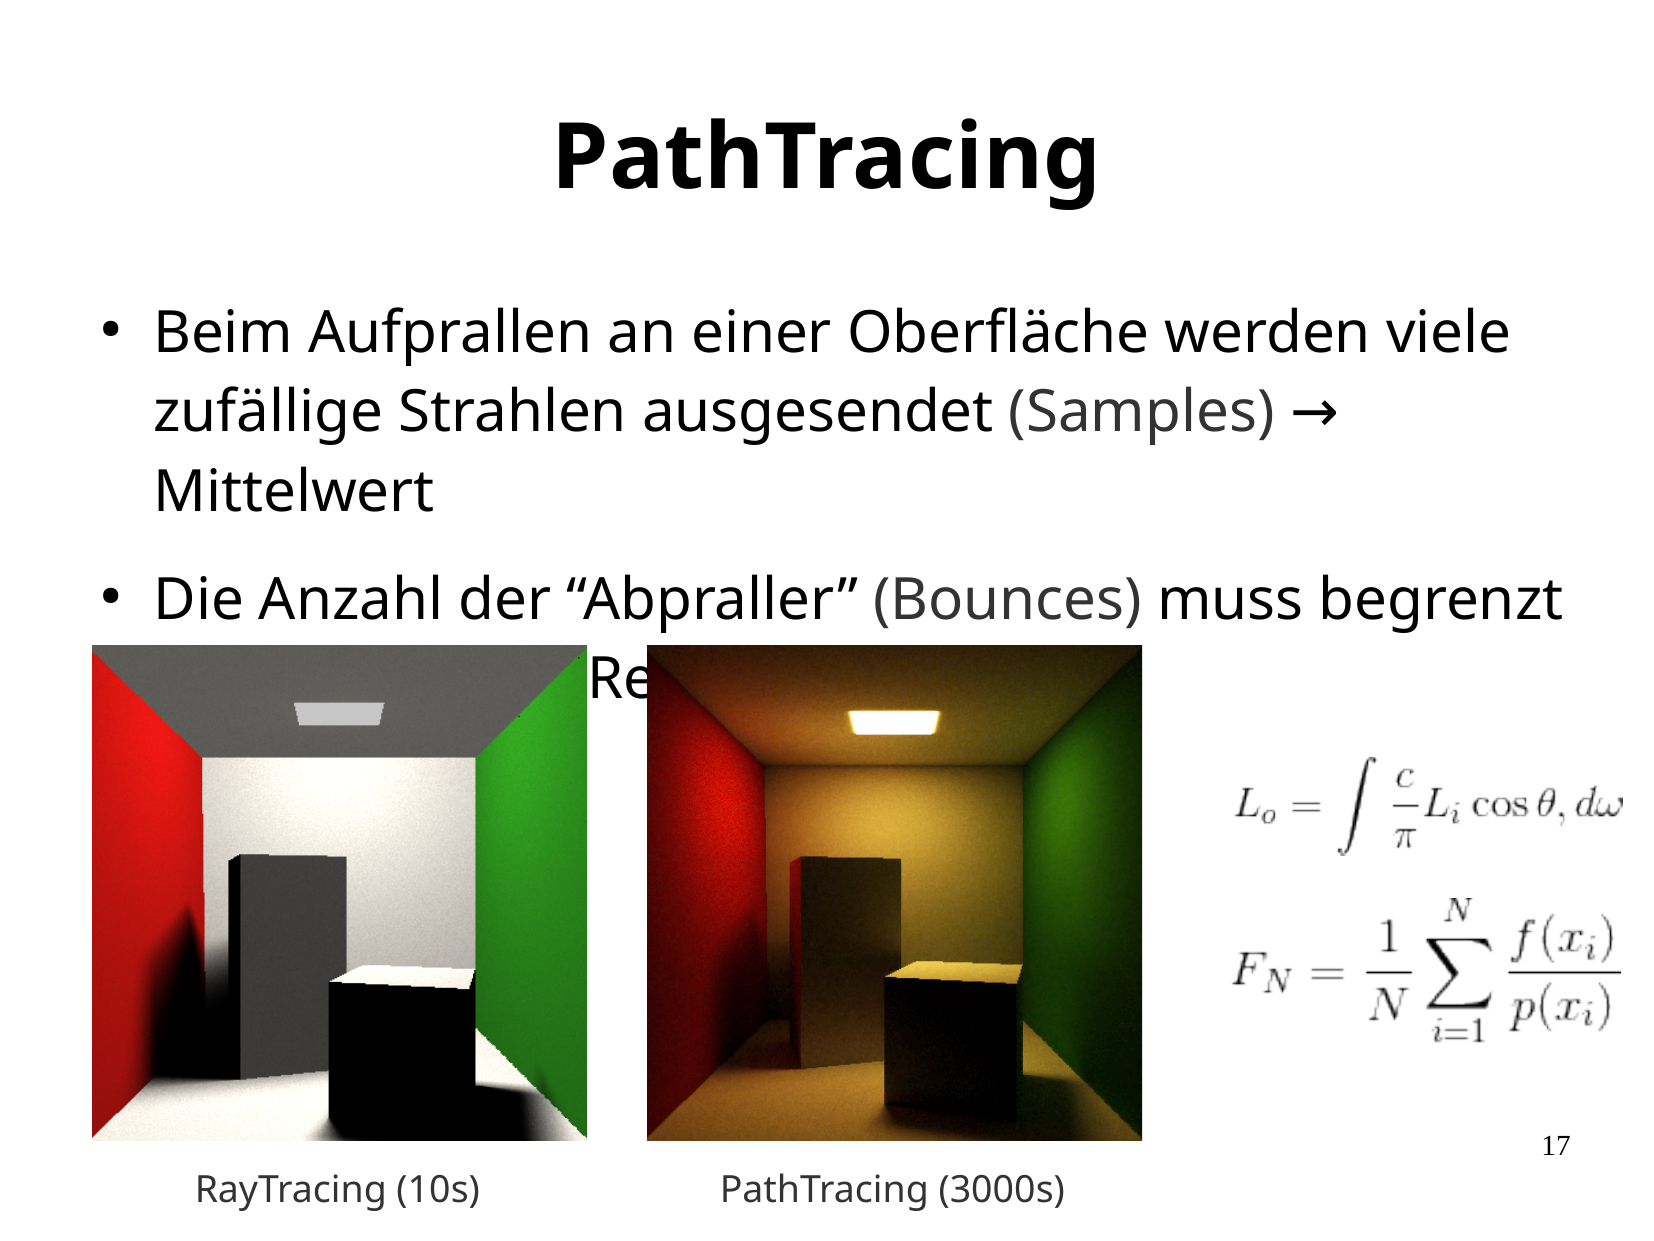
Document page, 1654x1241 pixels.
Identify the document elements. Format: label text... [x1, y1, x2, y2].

text_box RayTracing (10s) [90, 1155, 586, 1218]
picture [1233, 757, 1623, 856]
text_box PathTracing (3000s) [645, 1155, 1141, 1218]
picture [1230, 898, 1621, 1046]
picture [92, 645, 588, 1141]
title PathTracing [82, 49, 1571, 257]
picture [647, 645, 1143, 1141]
list Beim Aufprallen an einer Oberfläche werden viele zufällige Strahlen ausgesendet (Samples) → Mittelwert Die Anzahl der “Abpraller” (Bounces) muss begrenzt werden → max. Rekursionstiefe [82, 290, 1571, 1109]
